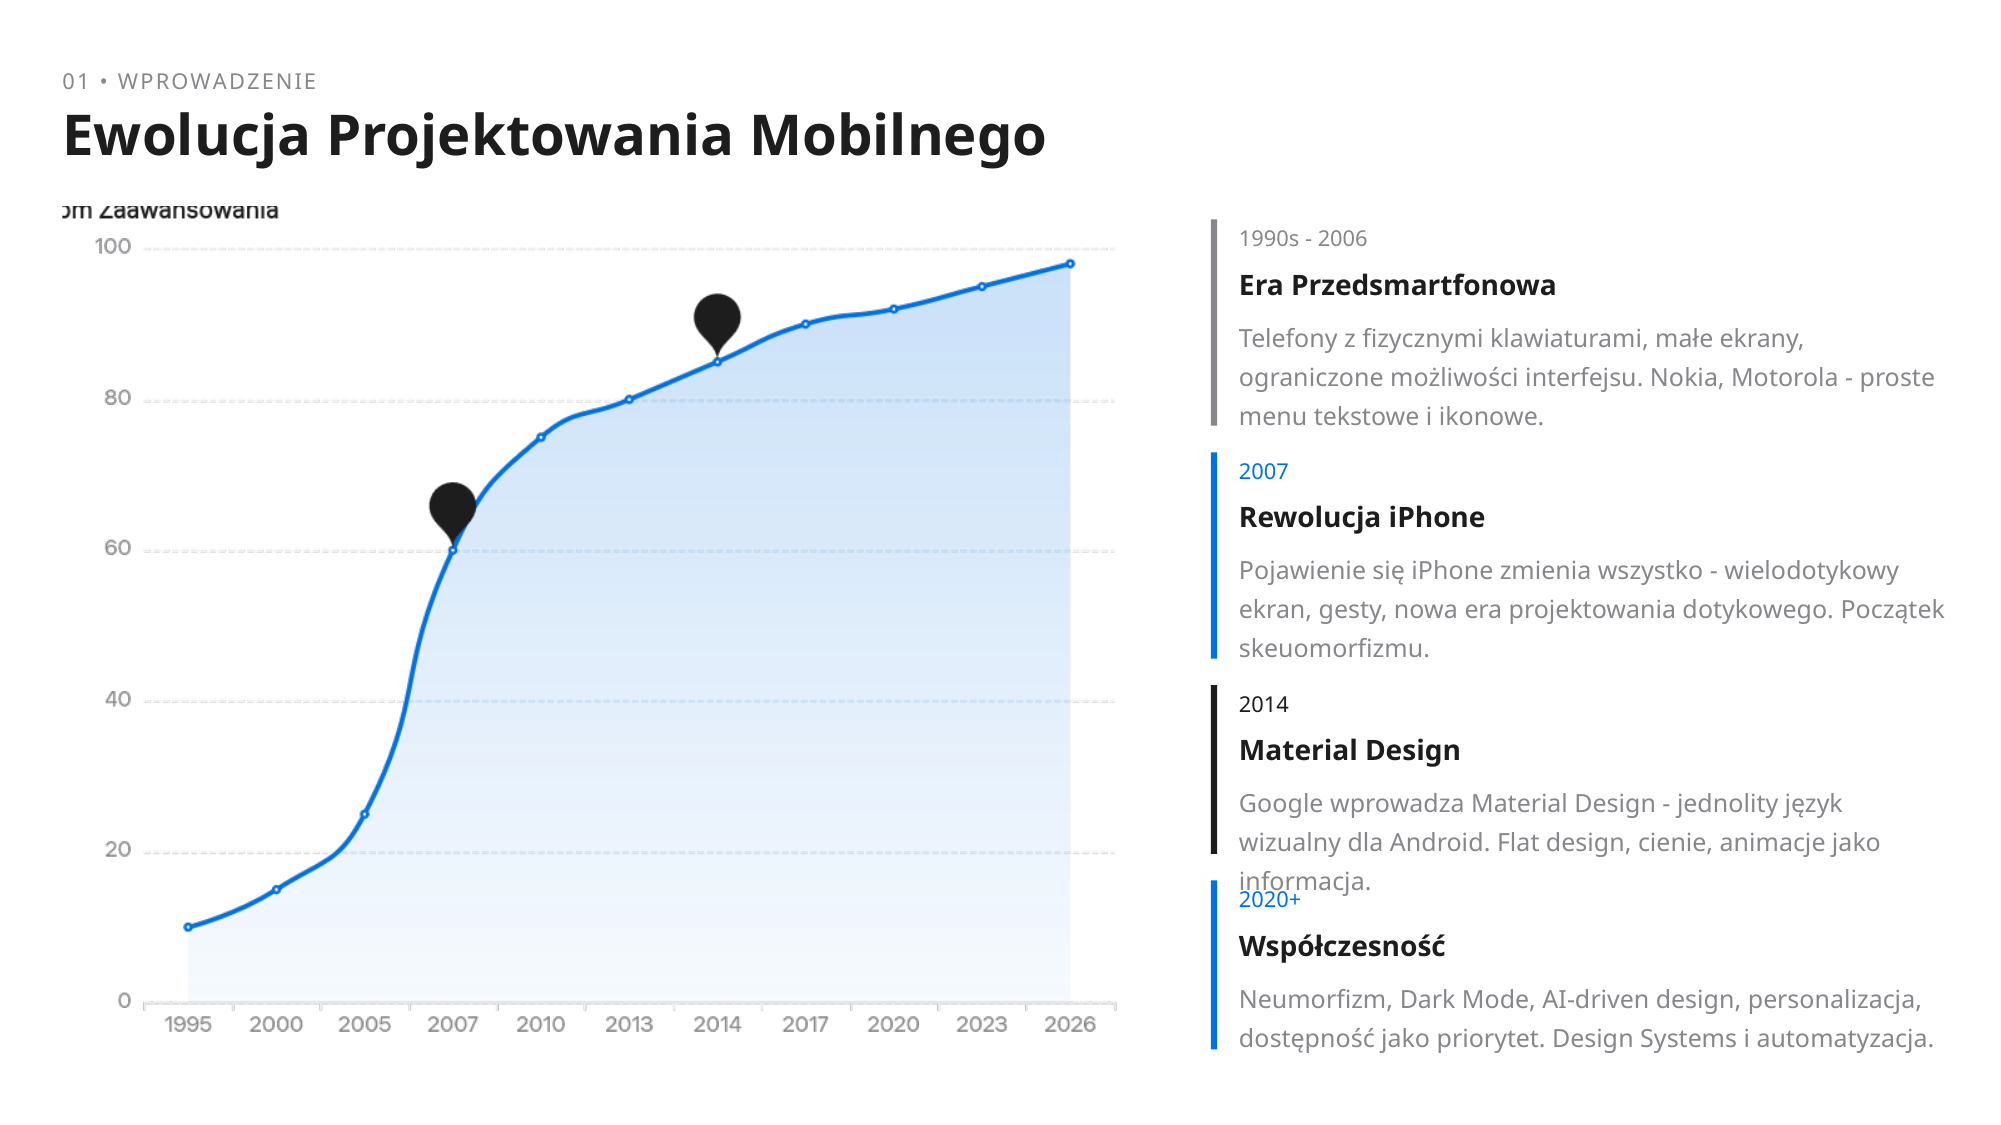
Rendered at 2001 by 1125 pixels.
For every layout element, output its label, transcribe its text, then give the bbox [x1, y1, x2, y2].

text_box Neumorfizm, Dark Mode, AI-driven design, personalizacja, dostępność jako priorytet. Design Systems i automatyzacja. [1239, 974, 1950, 1049]
picture [62, 206, 1158, 1063]
text_box [1210, 880, 1218, 1050]
text_box Ewolucja Projektowania Mobilnego [62, 106, 1966, 169]
text_box [1210, 452, 1218, 659]
text_box 2020+ [1239, 880, 1948, 912]
text_box 1990s - 2006 [1239, 219, 1948, 251]
text_box 01 • WPROWADZENIE [62, 62, 1948, 94]
text_box Pojawienie się iPhone zmienia wszystko - wielodotykowy ekran, gesty, nowa era projektowania dotykowego. Początek skeuomorfizmu. [1239, 546, 1950, 659]
text_box Google wprowadza Material Design - jednolity język wizualny dla Android. Flat design, cienie, animacje jako informacja. [1239, 779, 1950, 854]
text_box Telefony z fizycznymi klawiaturami, małe ekrany, ograniczone możliwości interfejsu. Nokia, Motorola - proste menu tekstowe i ikonowe. [1239, 313, 1950, 426]
text_box Material Design [1239, 723, 1951, 766]
text_box Rewolucja iPhone [1239, 490, 1951, 534]
text_box 2014 [1239, 685, 1948, 716]
text_box Era Przedsmartfonowa [1239, 257, 1951, 301]
text_box [1210, 685, 1218, 854]
text_box 2007 [1239, 452, 1948, 484]
text_box Współczesność [1239, 918, 1951, 962]
text_box [1210, 219, 1218, 426]
